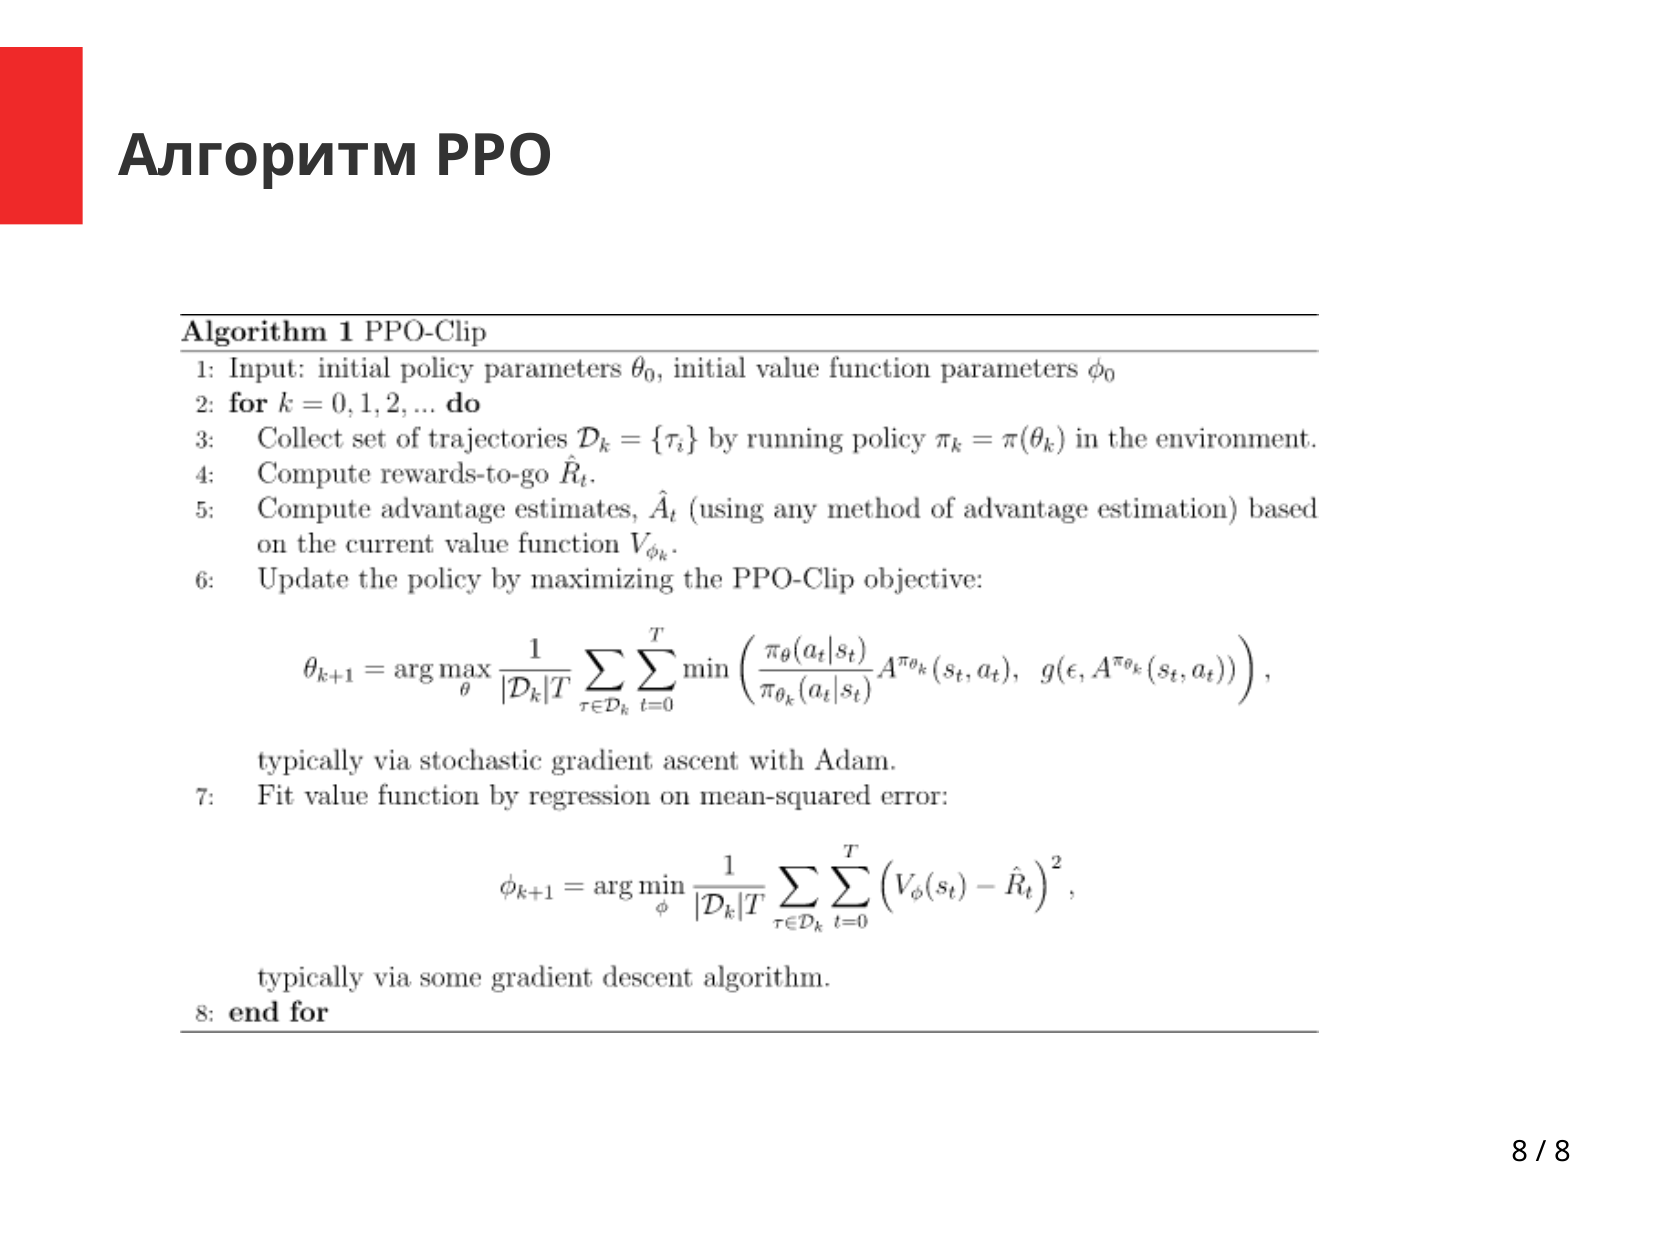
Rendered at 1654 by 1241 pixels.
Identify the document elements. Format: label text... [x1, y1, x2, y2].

title Алгоритм PPO [118, 49, 1571, 257]
picture [180, 314, 1319, 1034]
